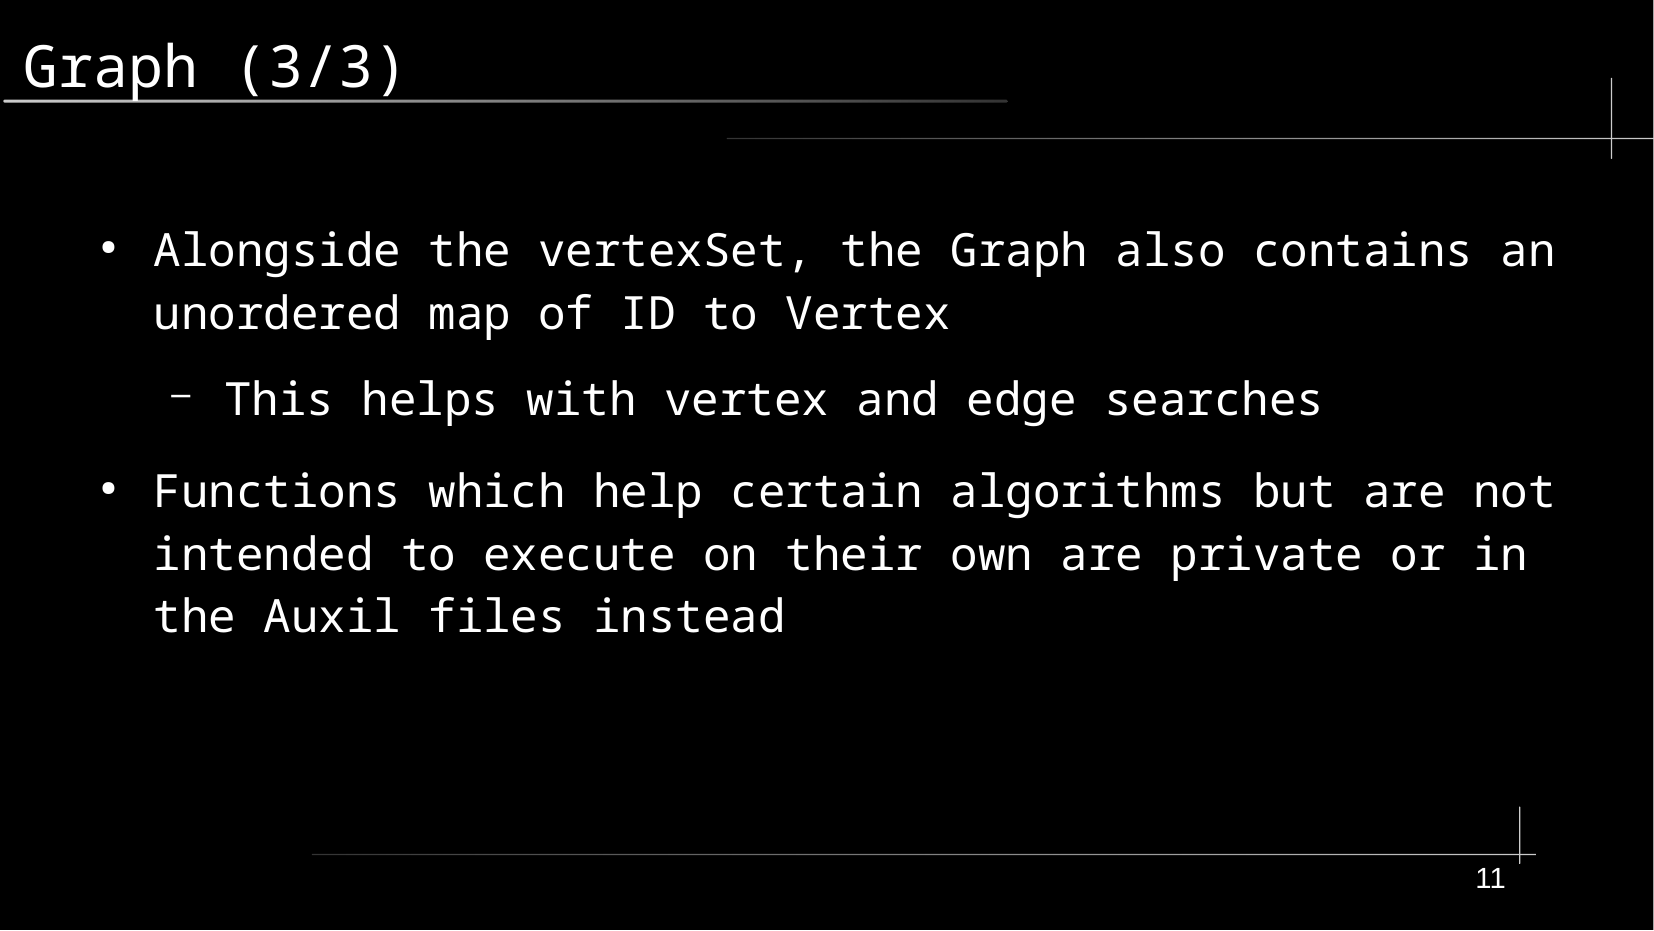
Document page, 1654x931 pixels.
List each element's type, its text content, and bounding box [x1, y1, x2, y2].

list Alongside the vertexSet, the Graph also contains an unordered map of ID to Vertex This helps with vertex and edge searches Functions which help certain algorithms but are not intended to execute on their own are private or in the Auxil files instead [82, 217, 1571, 758]
title Graph (3/3) [23, 11, 1589, 119]
